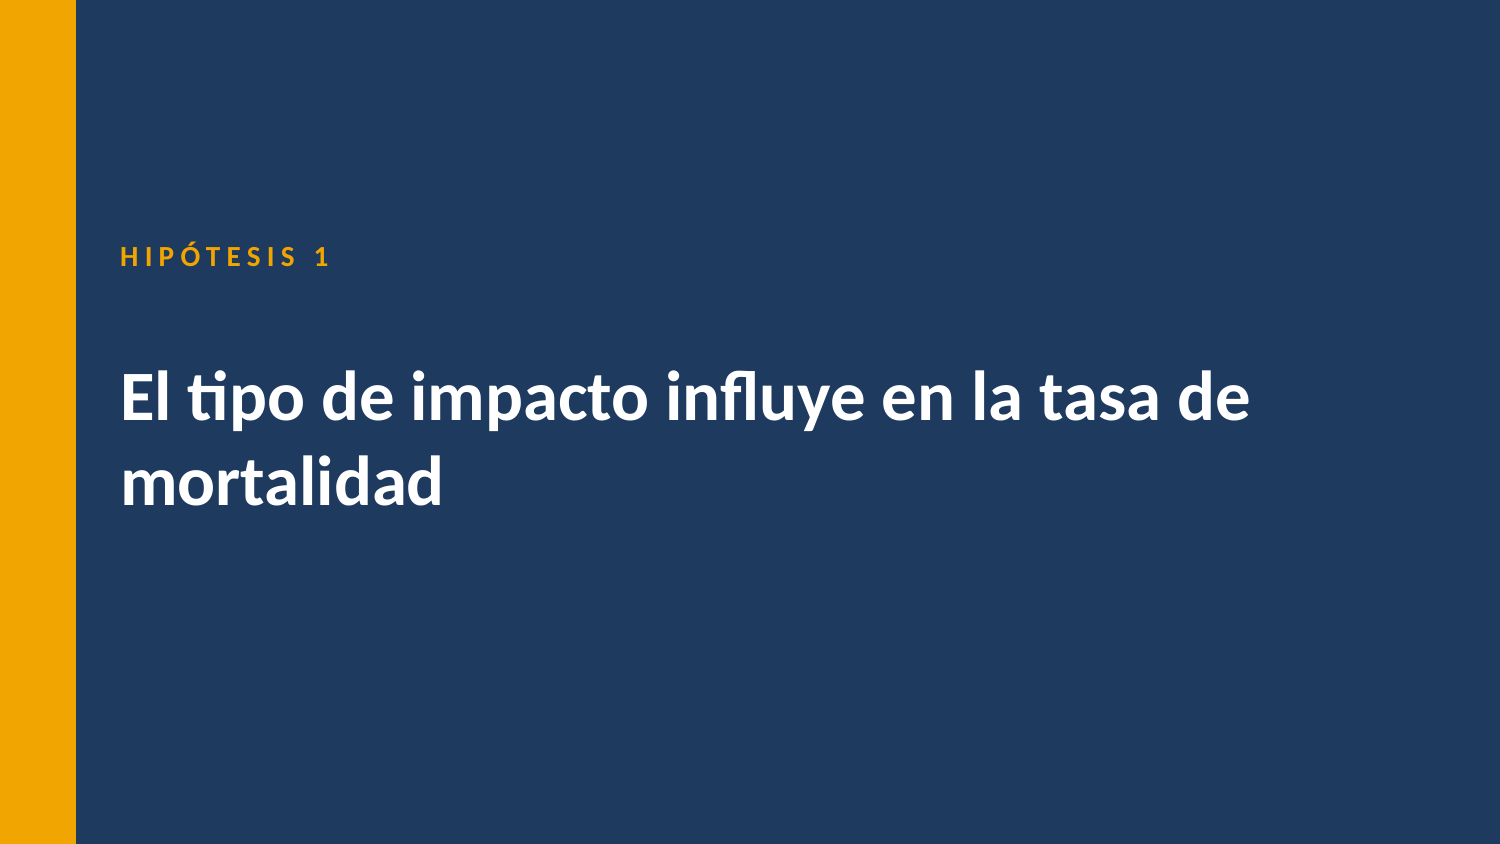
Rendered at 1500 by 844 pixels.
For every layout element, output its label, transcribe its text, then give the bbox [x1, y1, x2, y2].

text_box [0, 0, 75, 844]
text_box El tipo de impacto influye en la tasa de mortalidad [119, 299, 1395, 570]
text_box HIPÓTESIS 1 [119, 209, 1470, 300]
